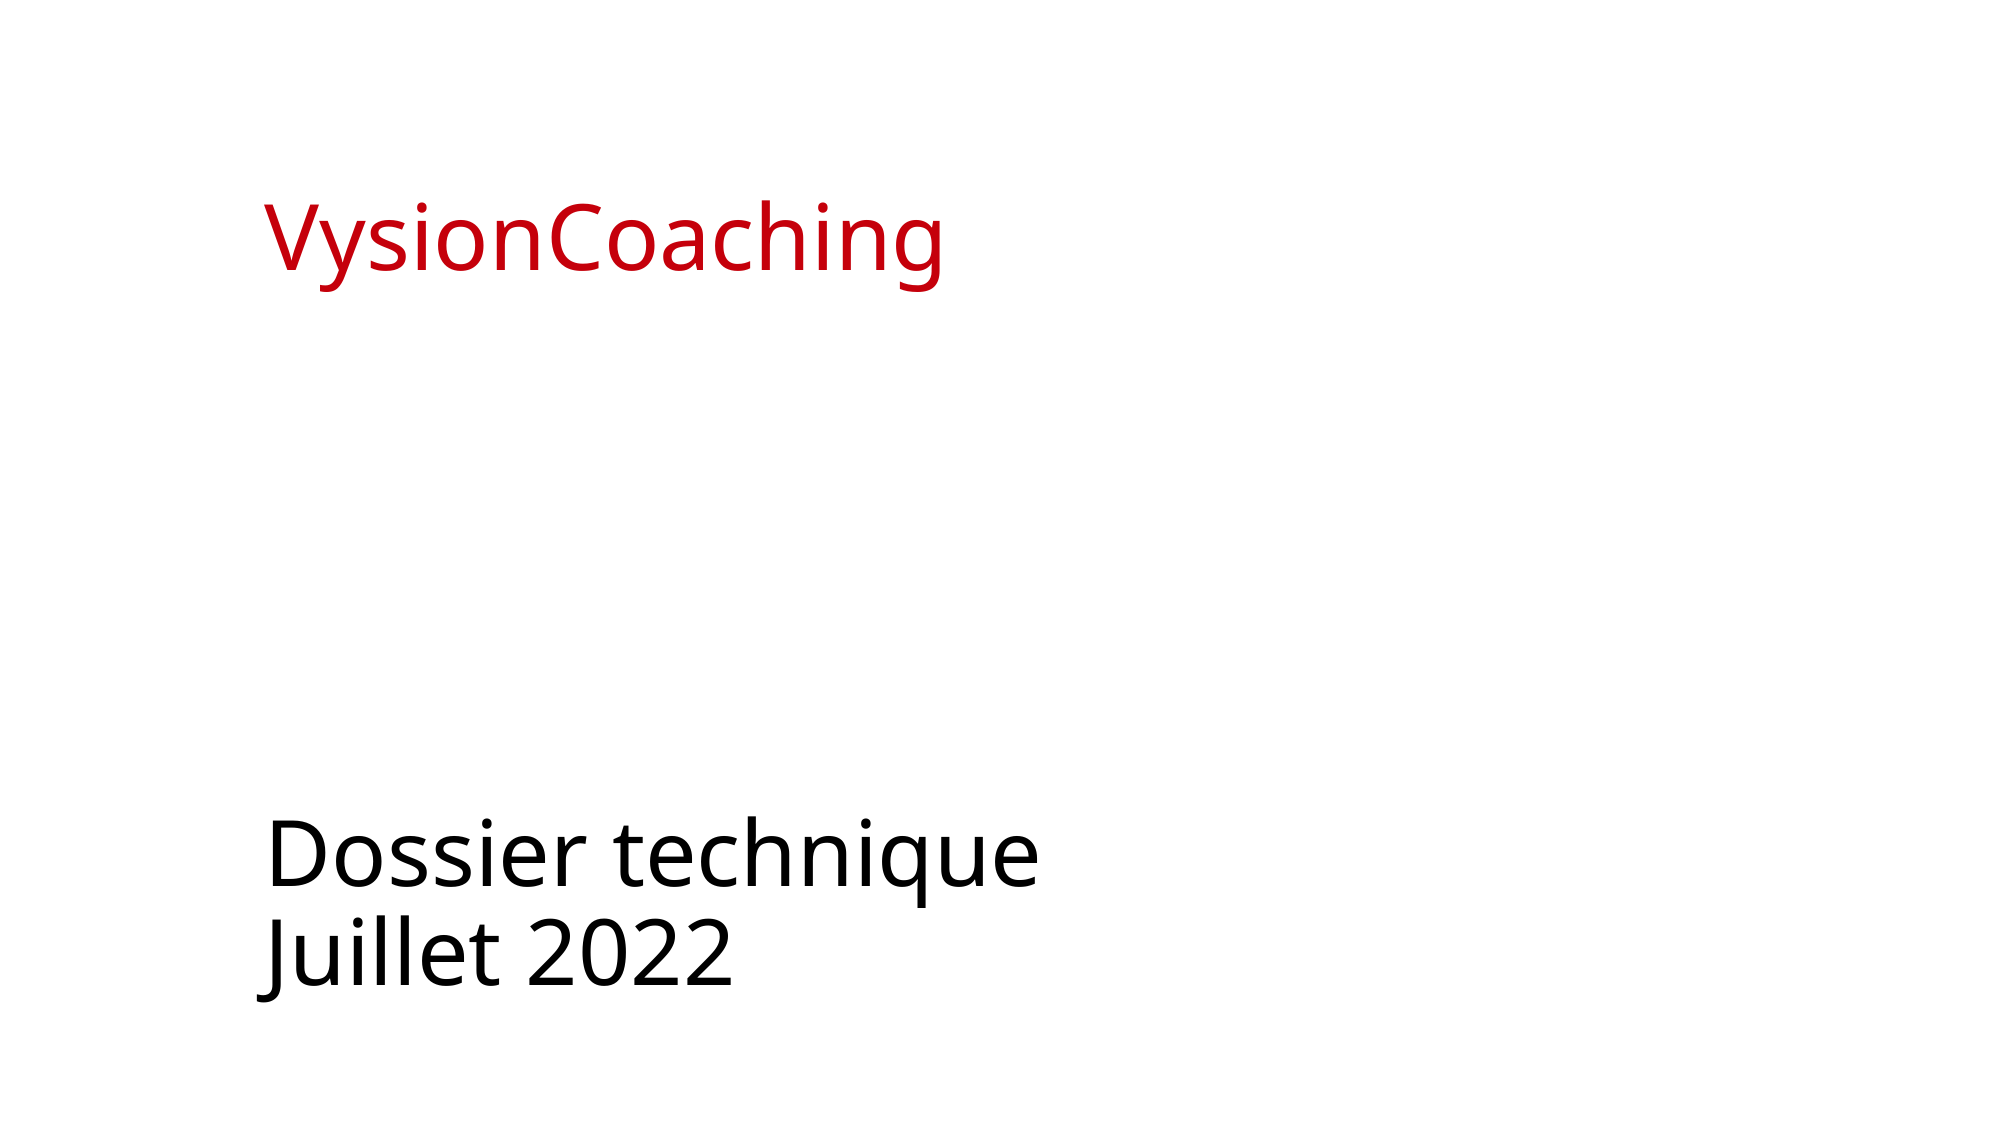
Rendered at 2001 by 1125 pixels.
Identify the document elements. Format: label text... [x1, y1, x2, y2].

title VysionCoaching [249, 184, 1750, 576]
subtitle Dossier technique Juillet 2022 [249, 590, 1750, 863]
